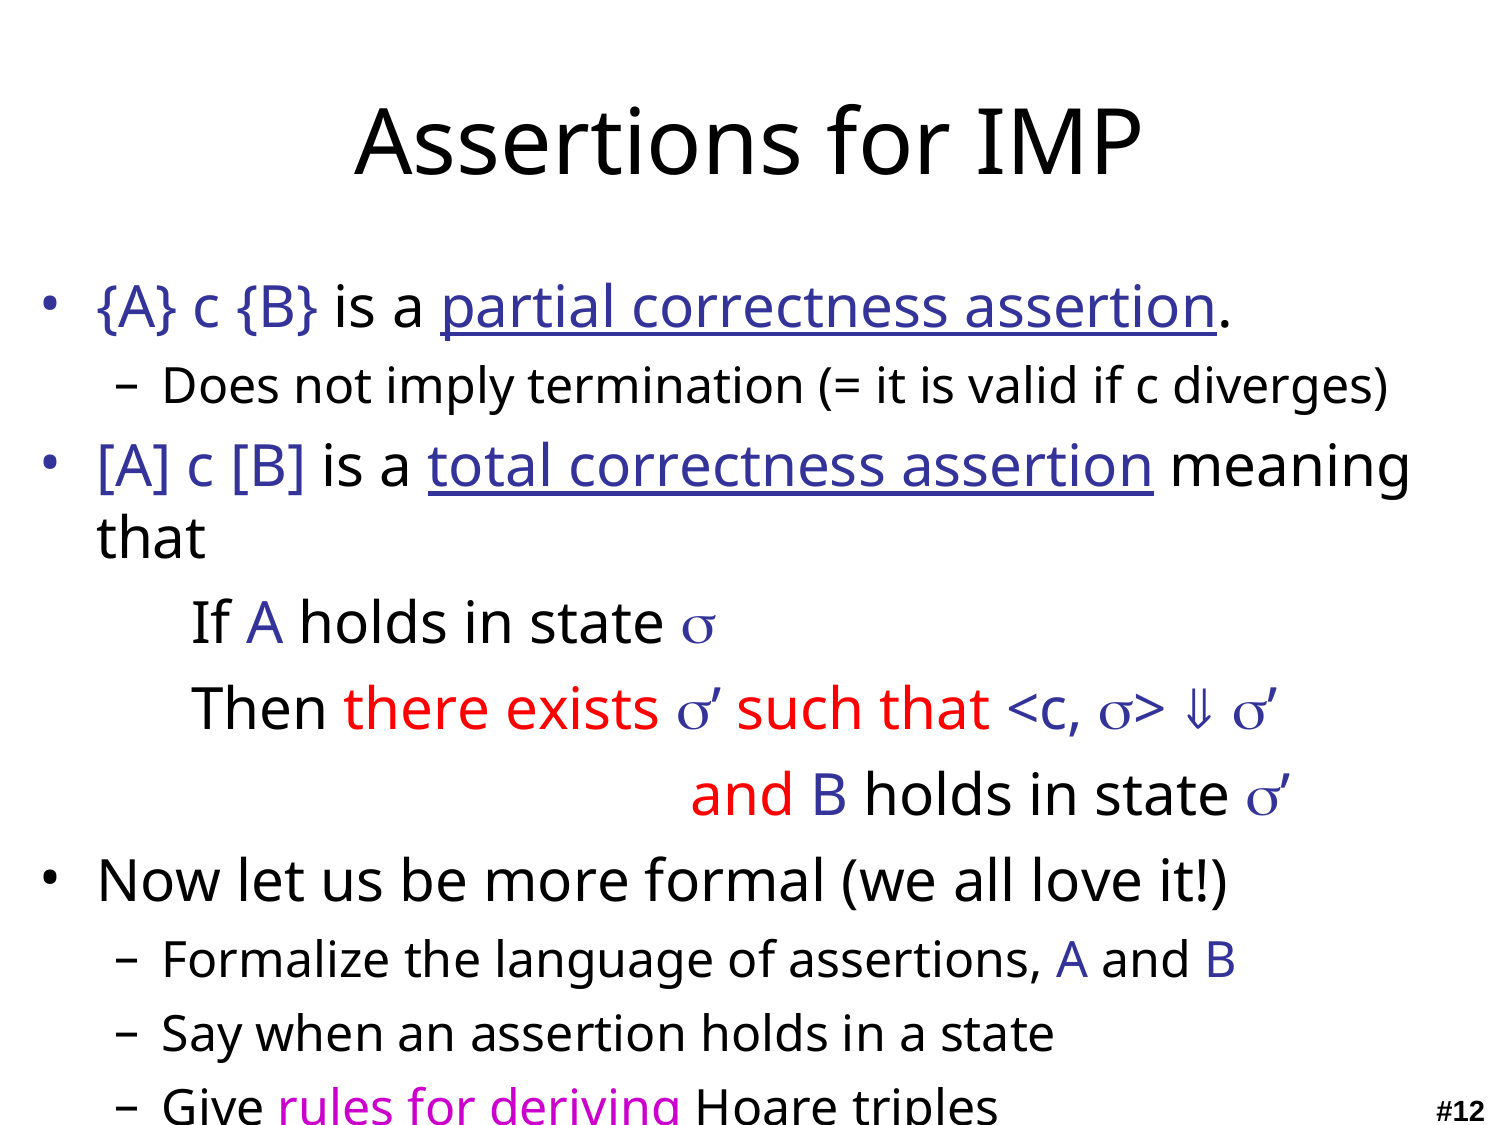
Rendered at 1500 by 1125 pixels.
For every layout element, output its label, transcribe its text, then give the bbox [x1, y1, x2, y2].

list {A} c {B} is a partial correctness assertion. Does not imply termination (= it is valid if c diverges) [A] c [B] is a total correctness assertion meaning that If A holds in state  Then there exists ’ such that <c, >  ’ and B holds in state ’ Now let us be more formal (we all love it!) Formalize the language of assertions, A and B Say when an assertion holds in a state Give rules for deriving Hoare triples [24, 262, 1476, 1101]
title Assertions for IMP [24, 45, 1476, 233]
